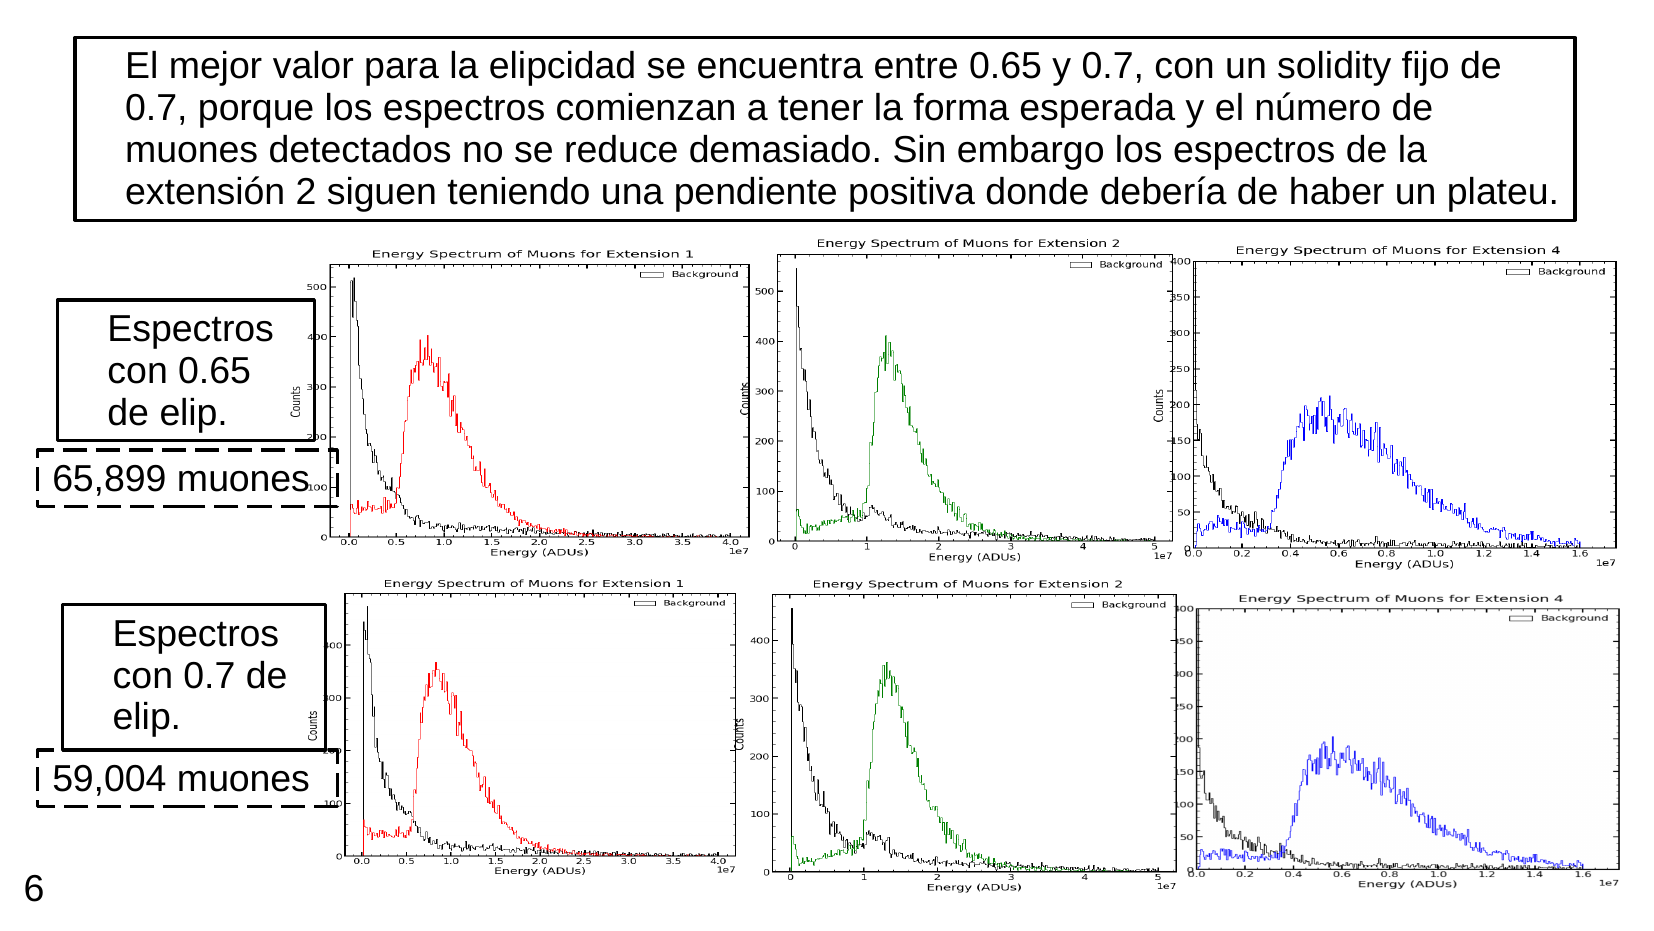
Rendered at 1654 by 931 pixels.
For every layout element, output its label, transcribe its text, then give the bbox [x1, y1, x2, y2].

picture [284, 235, 1621, 573]
text_box Espectros con 0.7 de elip. [62, 604, 326, 750]
text_box 59,004 muones [37, 750, 338, 807]
text_box Espectros con 0.65 de elip. [57, 300, 315, 441]
text_box El mejor valor para la elipcidad se encuentra entre 0.65 y 0.7, con un solidity fijo de 0.7, porque los espectros comienzan a tener la forma esperada y el número de muones detectados no se reduce demasiado. Sin embargo los espectros de la extensión 2 siguen teniendo una pendiente positiva donde debería de haber un plateu. [75, 37, 1576, 221]
text_box <number> [8, 860, 638, 931]
text_box 65,899 muones [37, 450, 338, 507]
picture [302, 576, 1624, 896]
